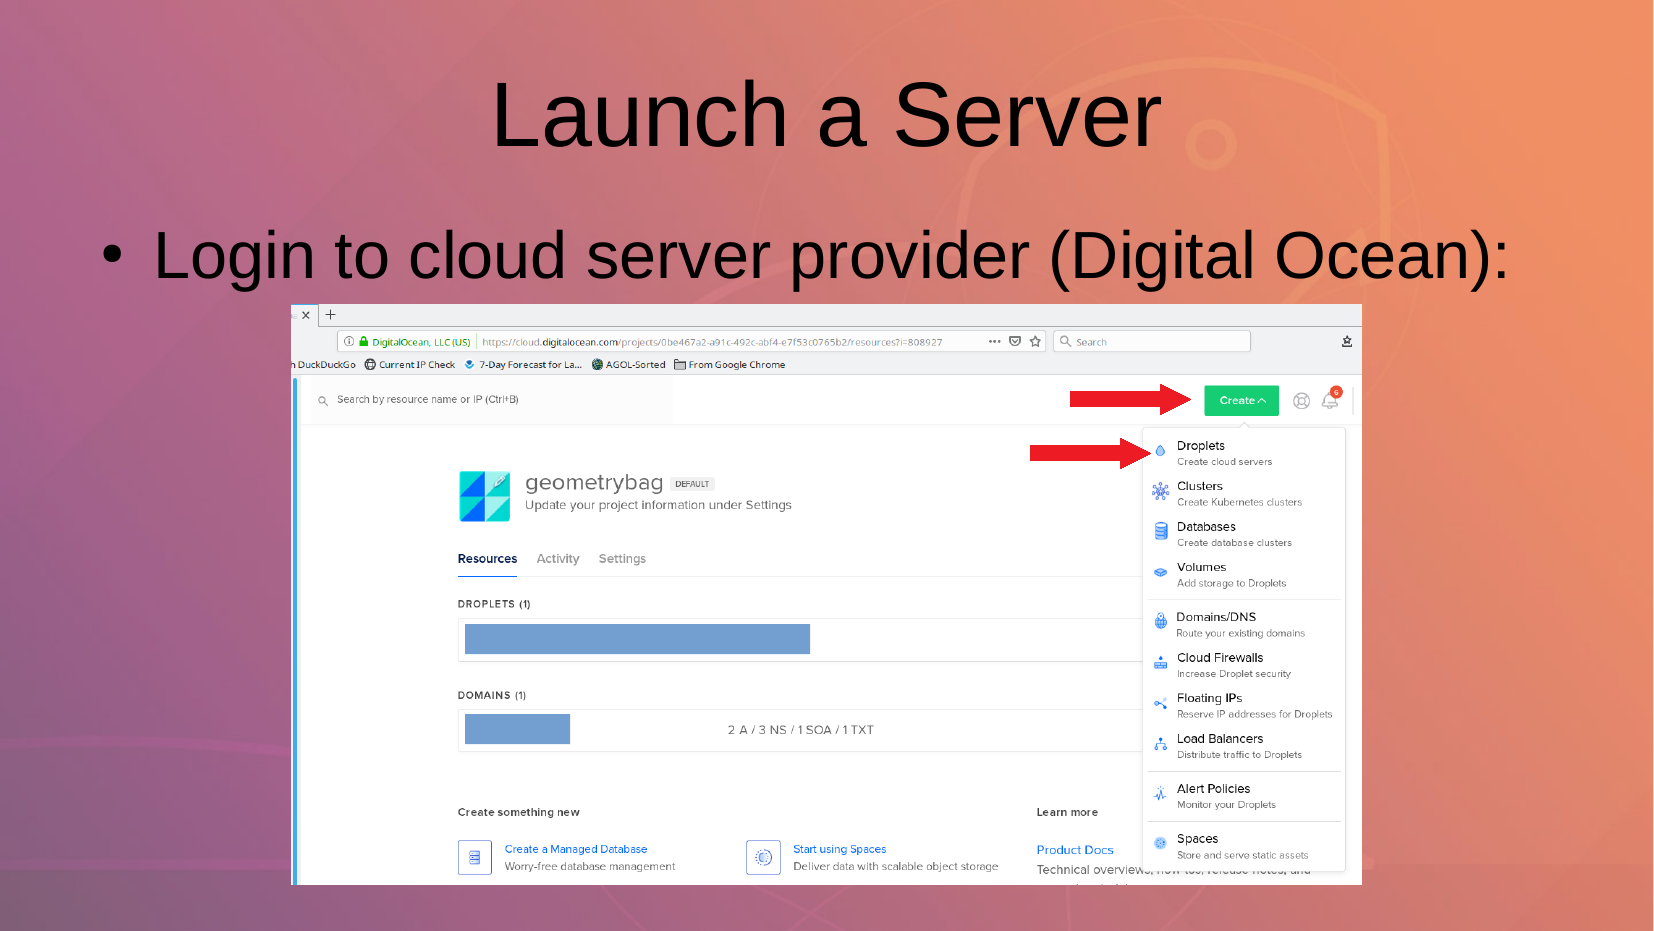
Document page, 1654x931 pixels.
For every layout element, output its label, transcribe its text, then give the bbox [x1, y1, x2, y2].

title Launch a Server [82, 37, 1571, 193]
text_box [1030, 438, 1151, 469]
text_box [1070, 384, 1191, 415]
picture [291, 304, 1362, 886]
list Login to cloud server provider (Digital Ocean): [82, 217, 1571, 331]
text_box [465, 624, 811, 655]
text_box [465, 714, 571, 745]
